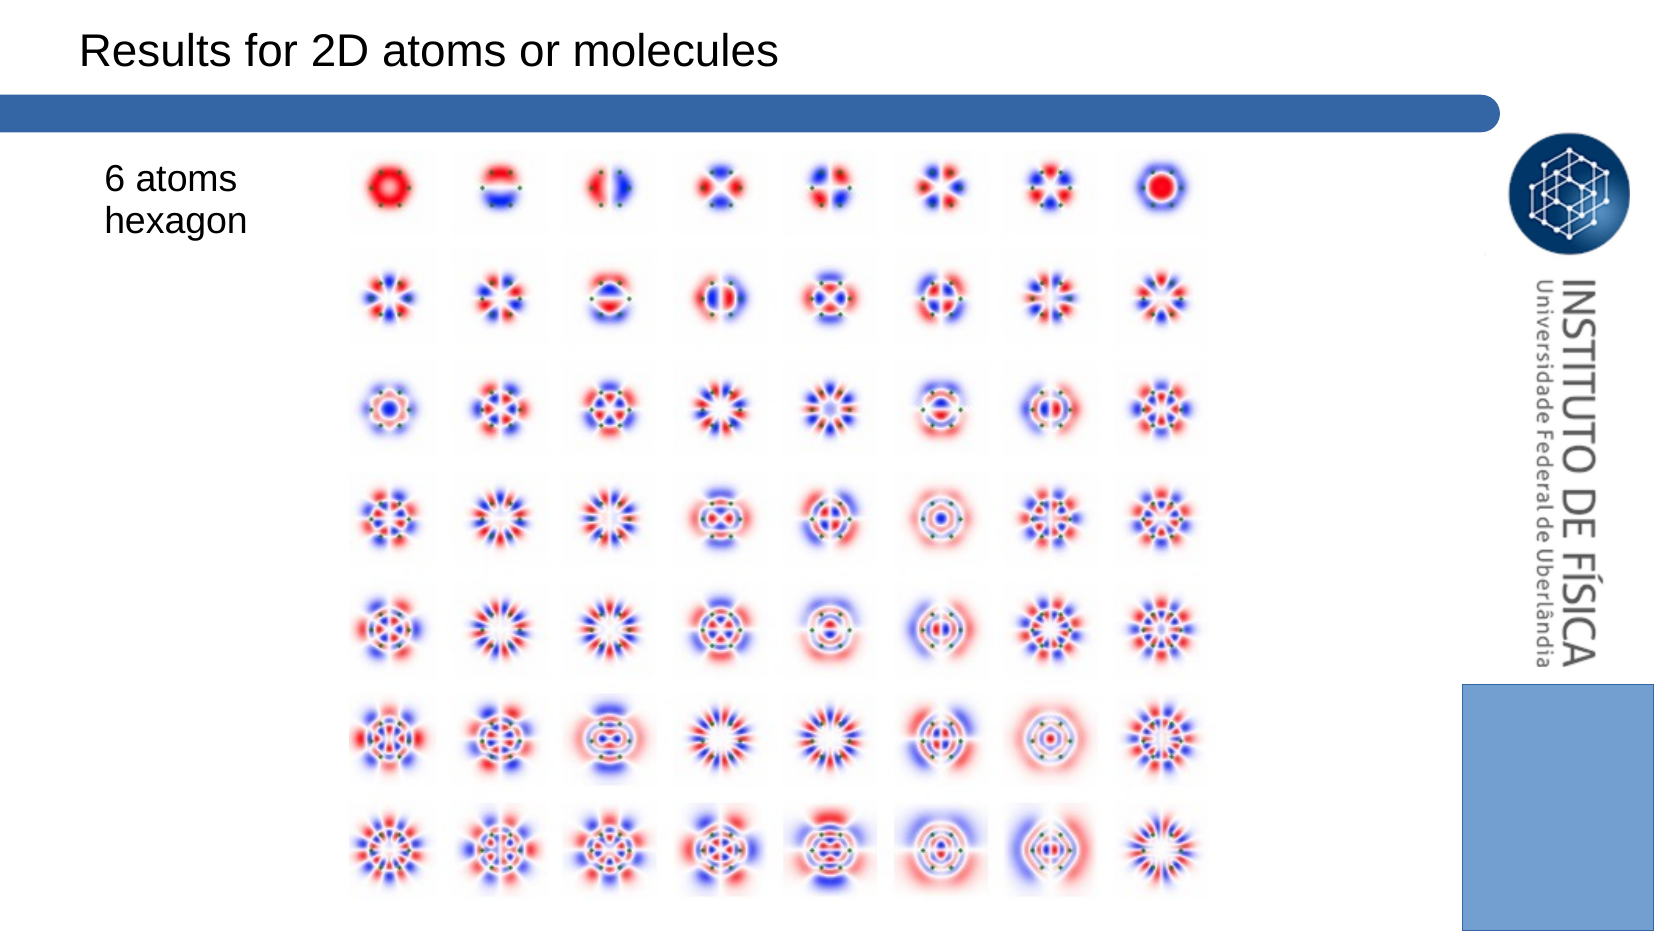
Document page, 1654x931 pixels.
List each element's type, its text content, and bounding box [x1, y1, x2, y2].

text_box 6 atoms hexagon [89, 150, 263, 249]
title Results for 2D atoms or molecules [78, 25, 1568, 77]
picture [349, 150, 1218, 901]
picture [1485, 134, 1629, 666]
